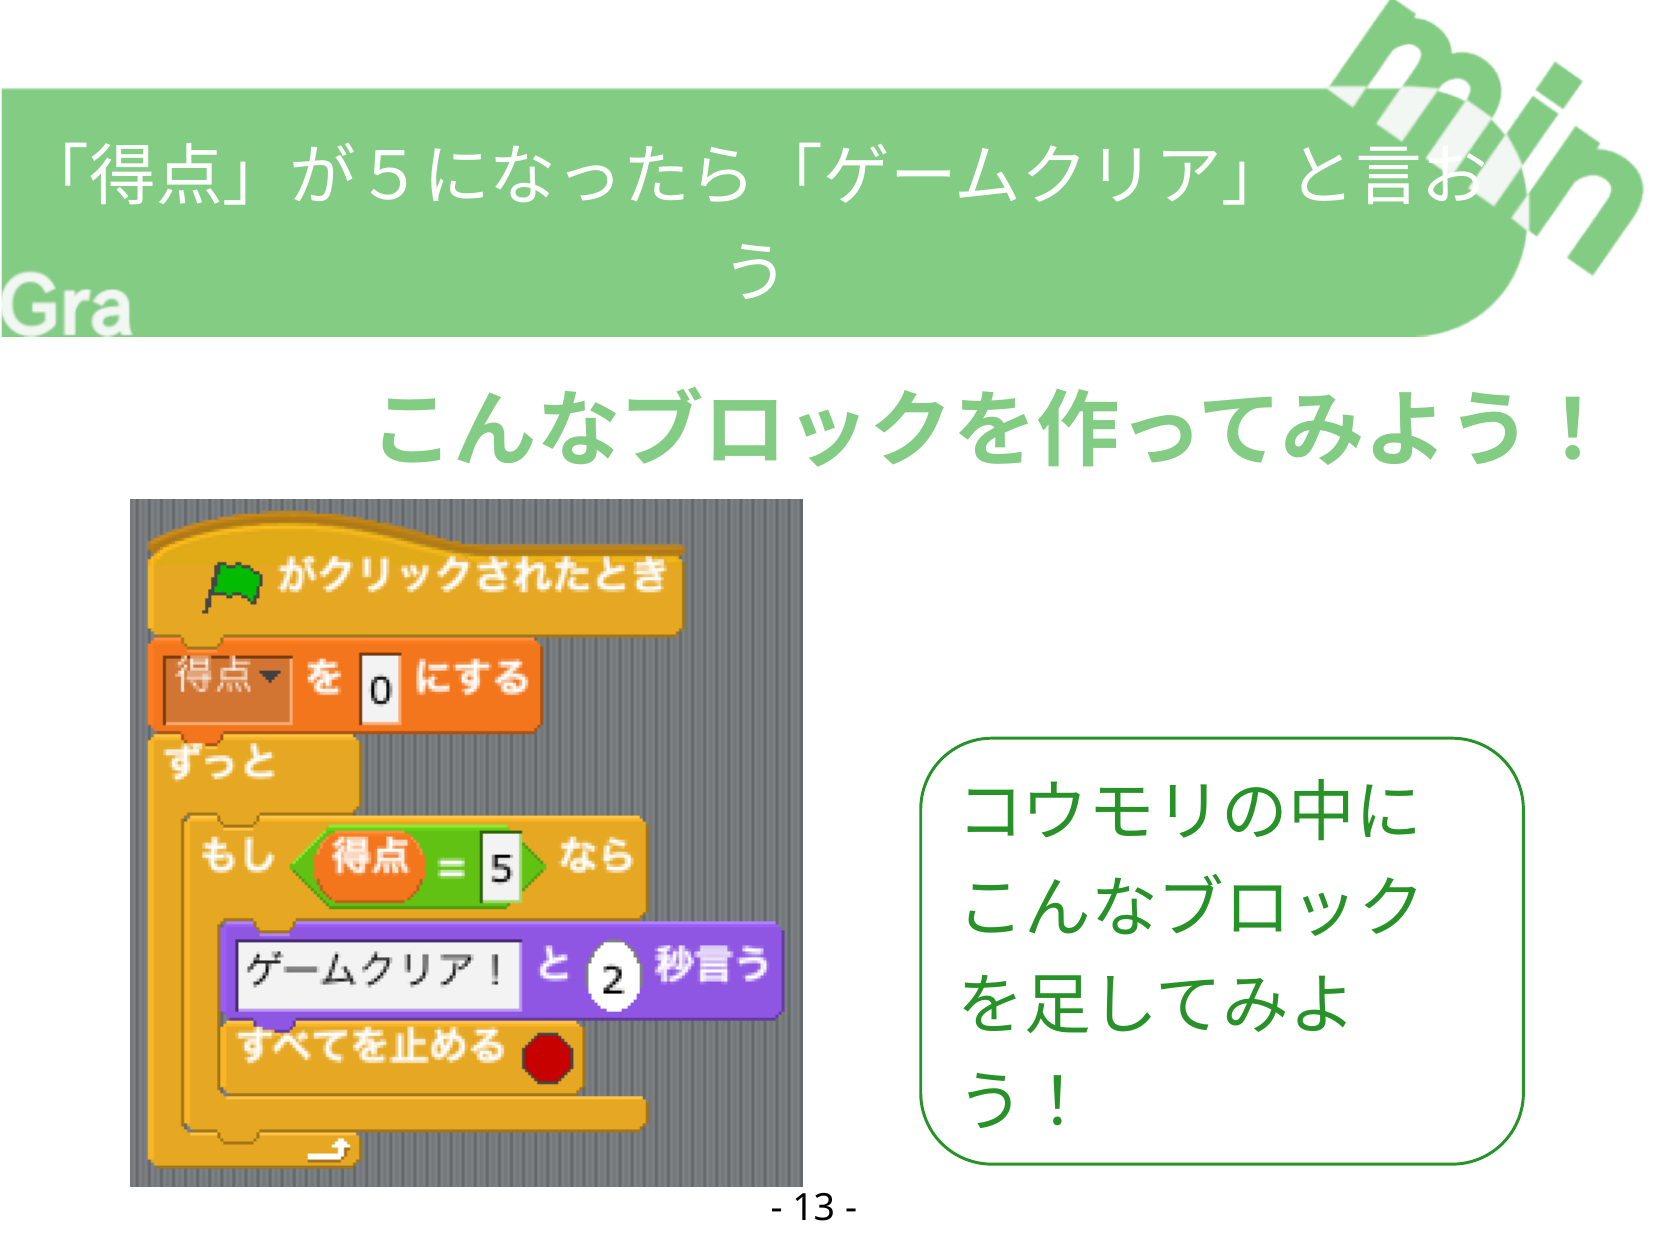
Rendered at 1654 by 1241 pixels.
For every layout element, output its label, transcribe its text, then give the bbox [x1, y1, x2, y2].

text_box コウモリの中にこんなブロックを足してみよう！ [920, 738, 1524, 1165]
text_box こんなブロックを作ってみよう！ [35, 355, 1630, 494]
picture [1, 0, 1654, 337]
picture [130, 499, 803, 1188]
text_box - 13 - [755, 1173, 898, 1241]
title 「得点」が５になったら「ゲームクリア」と言おう [11, 113, 1501, 324]
